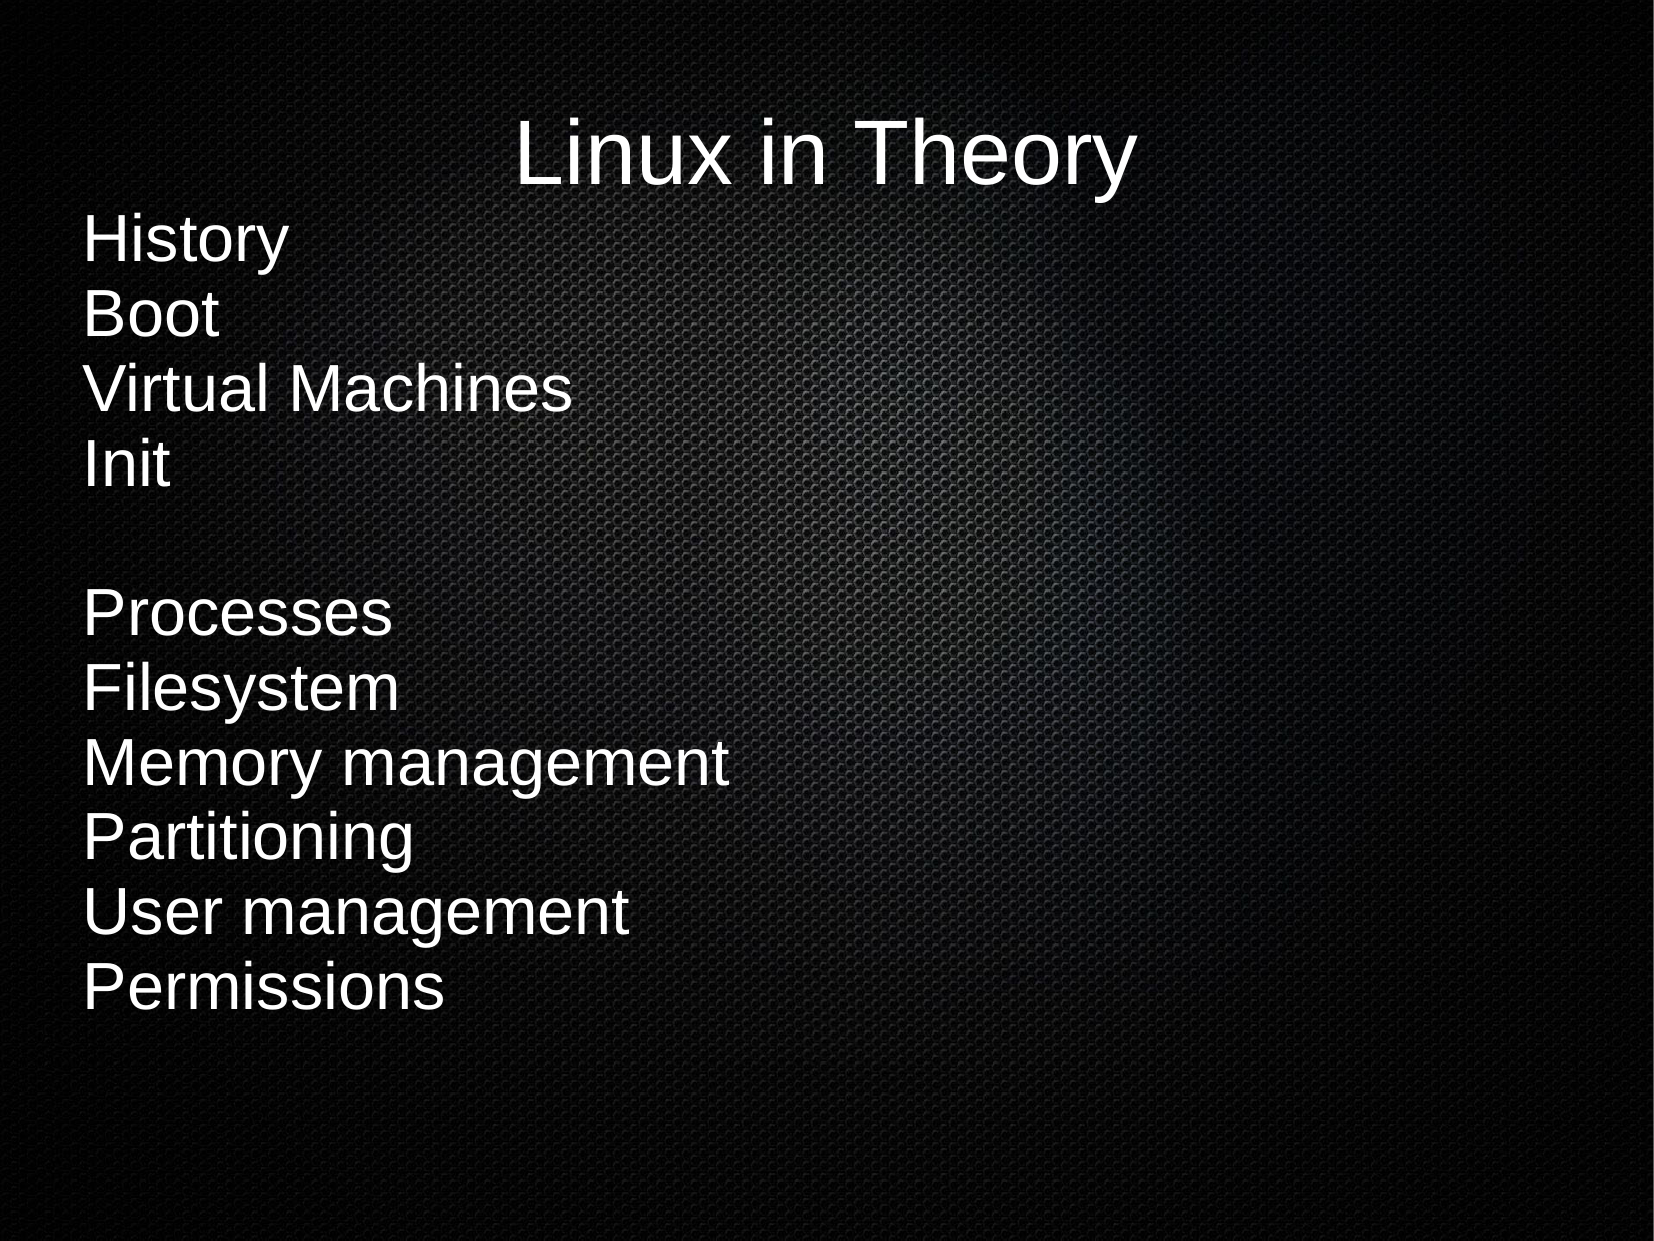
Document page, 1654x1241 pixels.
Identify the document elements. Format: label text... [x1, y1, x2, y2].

picture [0, 0, 1654, 1241]
subtitle History Boot Virtual Machines Init Processes Filesystem Memory management Partitioning User management Permissions [82, 201, 1571, 1099]
title Linux in Theory [82, 49, 1571, 201]
